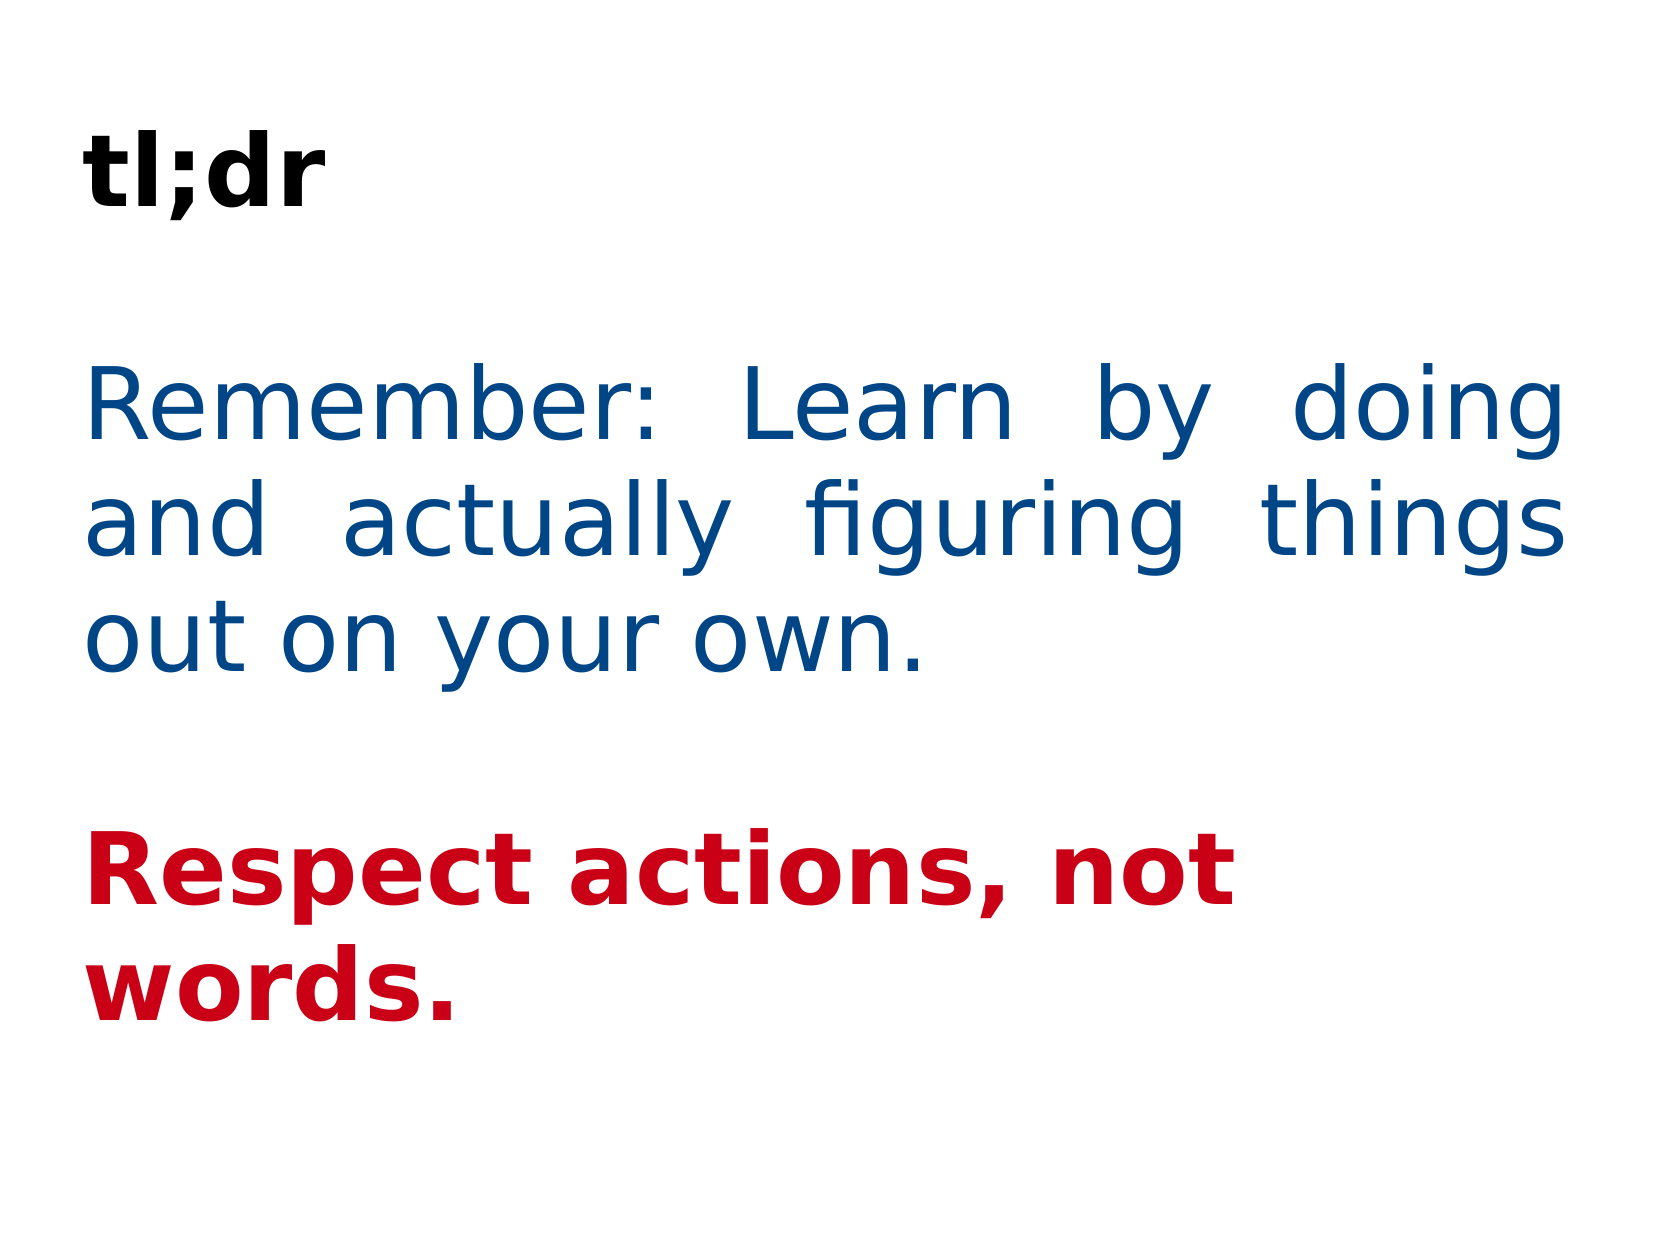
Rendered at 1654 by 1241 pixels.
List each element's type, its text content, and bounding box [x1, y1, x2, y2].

subtitle tl;dr Remember: Learn by doing and actually figuring things out on your own. Respect actions, not words. [82, 49, 1571, 1109]
